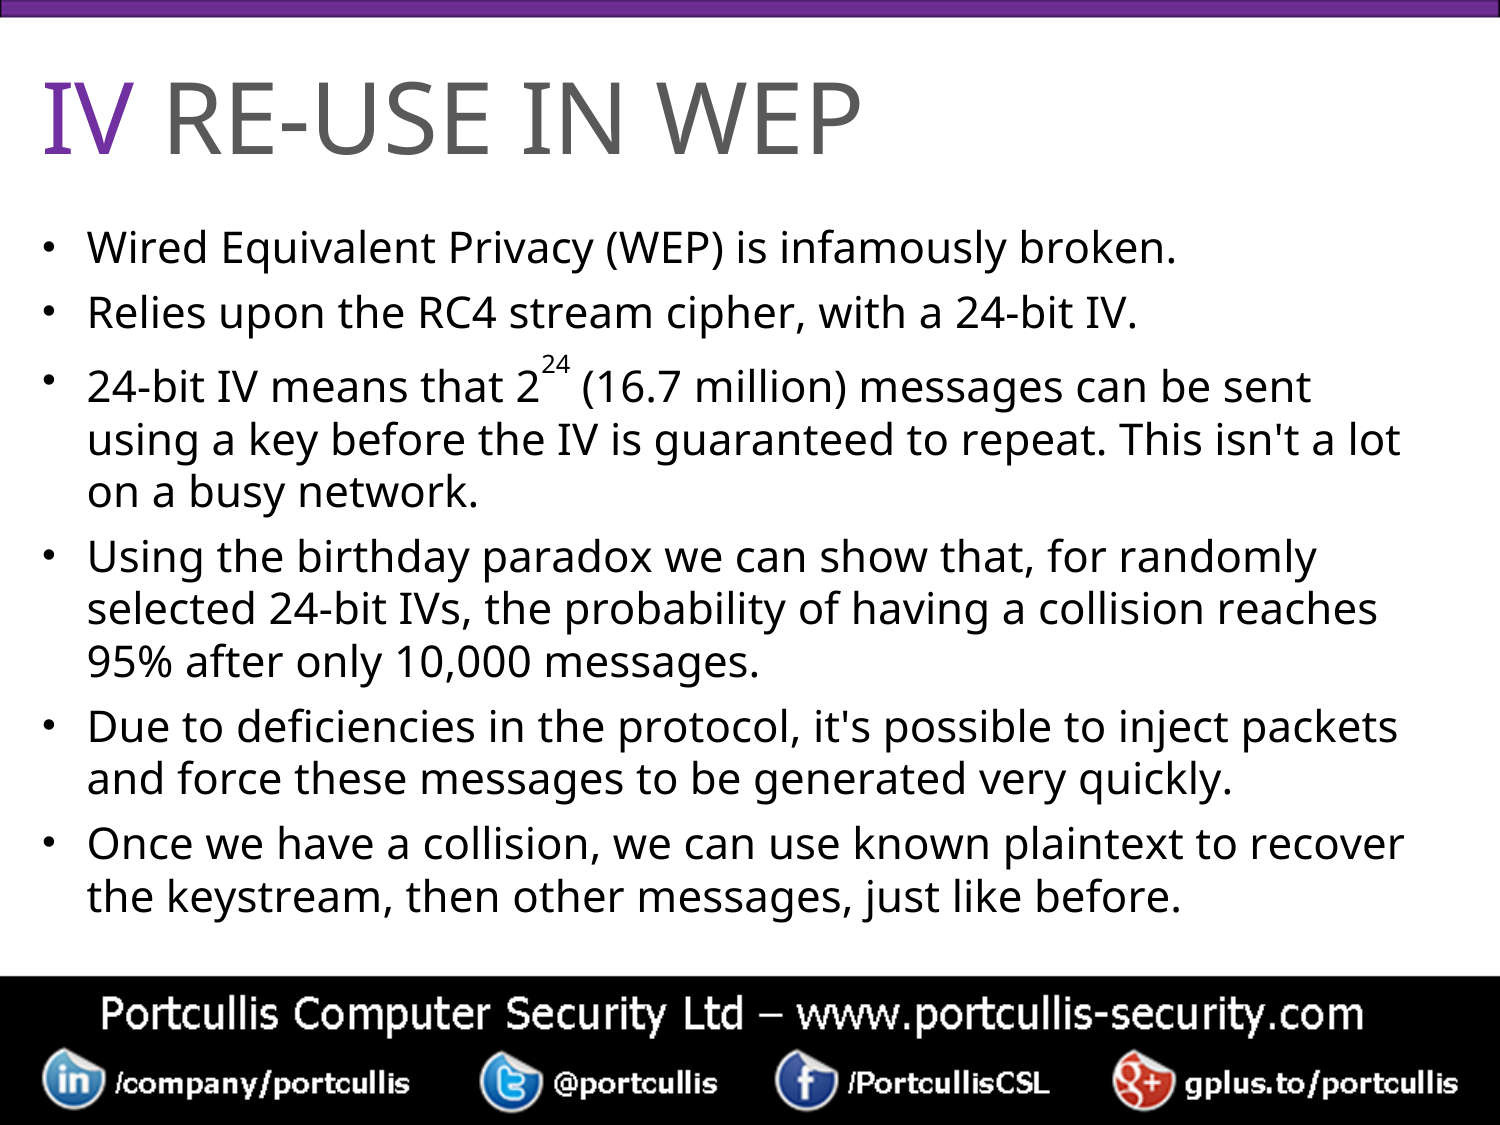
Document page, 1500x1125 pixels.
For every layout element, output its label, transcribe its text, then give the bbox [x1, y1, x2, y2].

title IV RE-USE IN WEP [41, 42, 1434, 202]
picture [0, 0, 1500, 1125]
list Wired Equivalent Privacy (WEP) is infamously broken. Relies upon the RC4 stream cipher, with a 24-bit IV. 24-bit IV means that 224 (16.7 million) messages can be sent using a key before the IV is guaranteed to repeat. This isn't a lot on a busy network. Using the birthday paradox we can show that, for randomly selected 24-bit IVs, the probability of having a collision reaches 95% after only 10,000 messages. Due to deficiencies in the protocol, it's possible to inject packets and force these messages to be generated very quickly. Once we have a collision, we can use known plaintext to recover the keystream, then other messages, just like before. [41, 219, 1428, 965]
